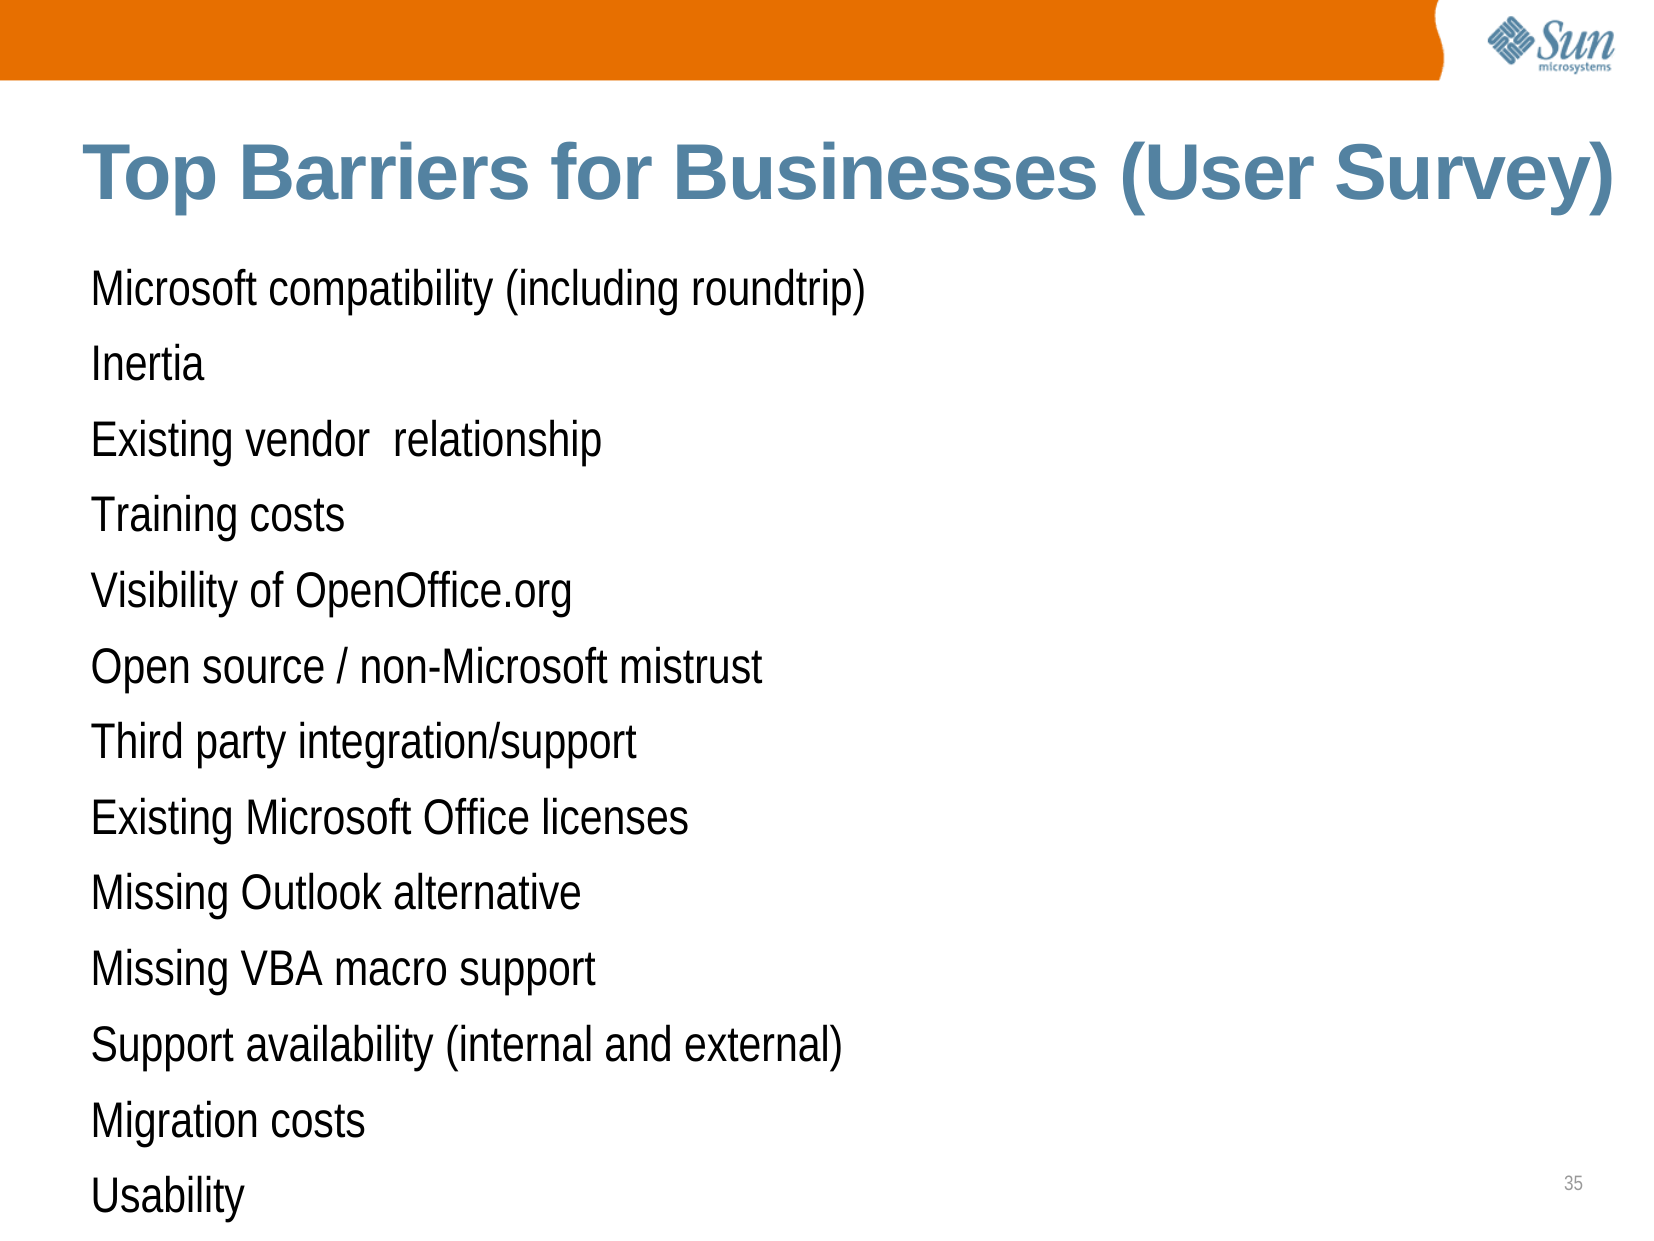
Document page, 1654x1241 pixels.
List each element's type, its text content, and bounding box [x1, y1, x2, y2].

picture [0, 0, 1654, 83]
title Top Barriers for Businesses (User Survey) [82, 135, 1623, 251]
list Microsoft compatibility (including roundtrip) Inertia Existing vendor relationship Training costs Visibility of OpenOffice.org Open source / non-Microsoft mistrust Third party integration/support Existing Microsoft Office licenses Missing Outlook alternative Missing VBA macro support Support availability (internal and external) Migration costs Usability [71, 265, 1545, 1223]
